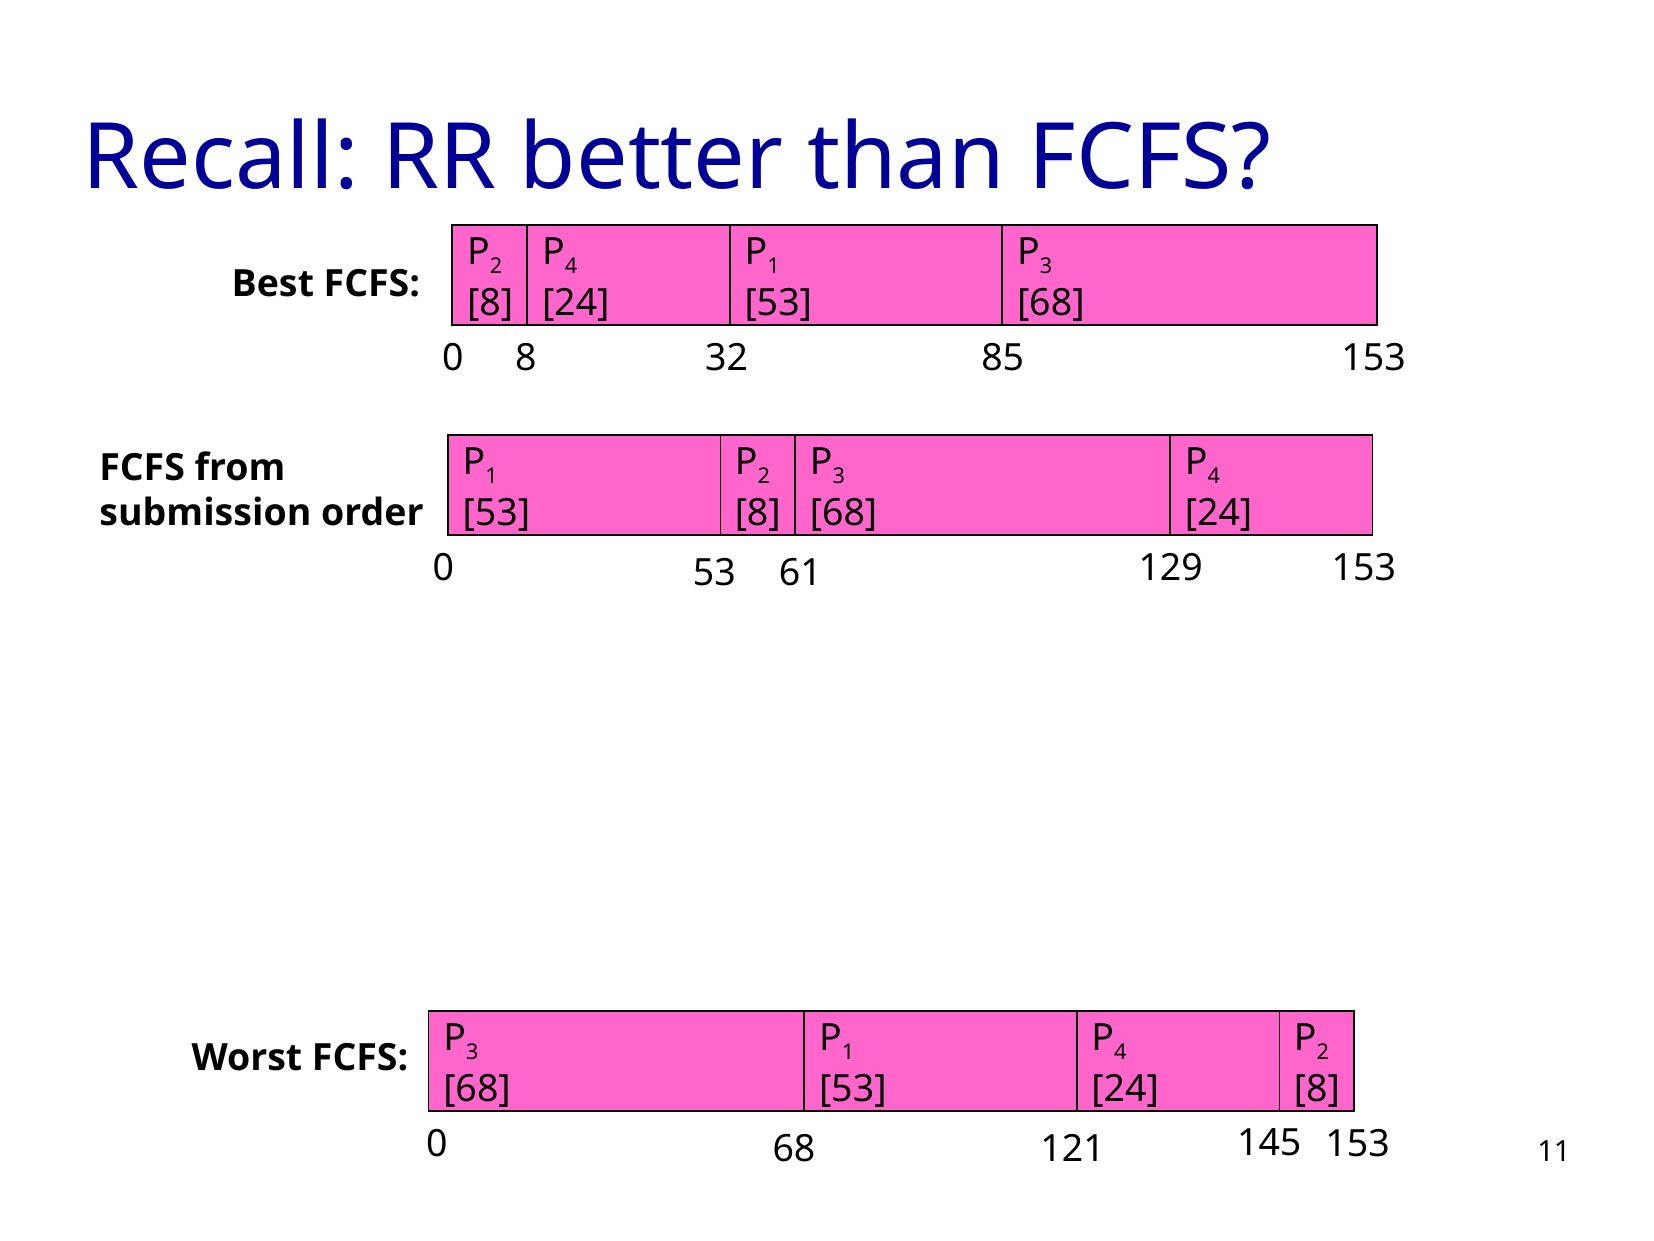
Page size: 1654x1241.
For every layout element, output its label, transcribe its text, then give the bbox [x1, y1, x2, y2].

text_box 0 [417, 535, 469, 596]
text_box 129 [1123, 535, 1218, 596]
text_box 0 [427, 325, 479, 386]
text_box P4 [24] [1170, 435, 1373, 536]
text_box P3 [68] [428, 1010, 804, 1111]
text_box P1 [53] [447, 435, 721, 536]
text_box P3 [68] [794, 435, 1170, 536]
text_box 32 [690, 325, 763, 386]
text_box 68 [757, 1116, 831, 1176]
text_box FCFS from submission order [84, 435, 439, 541]
text_box 0 [411, 1111, 463, 1171]
text_box 121 [1025, 1116, 1120, 1176]
text_box 153 [1310, 1111, 1405, 1171]
text_box 8 [500, 325, 552, 386]
text_box P1 [53] [729, 225, 1002, 325]
text_box Worst FCFS: [176, 1025, 424, 1086]
text_box 153 [1326, 325, 1421, 386]
text_box P3 [68] [1002, 225, 1378, 325]
text_box P2 [8] [721, 435, 794, 536]
text_box 61 [764, 540, 837, 601]
title Recall: RR better than FCFS? [82, 49, 1571, 257]
text_box P1 [53] [804, 1010, 1077, 1111]
text_box P2 [8] [1280, 1010, 1355, 1111]
text_box 85 [966, 325, 1040, 386]
text_box P4 [24] [1077, 1010, 1280, 1111]
text_box 53 [678, 540, 751, 601]
text_box P2 [8] [452, 225, 527, 325]
text_box P4 [24] [527, 225, 729, 325]
text_box Best FCFS: [216, 252, 436, 312]
text_box 145 [1222, 1110, 1317, 1171]
text_box 153 [1316, 535, 1411, 596]
